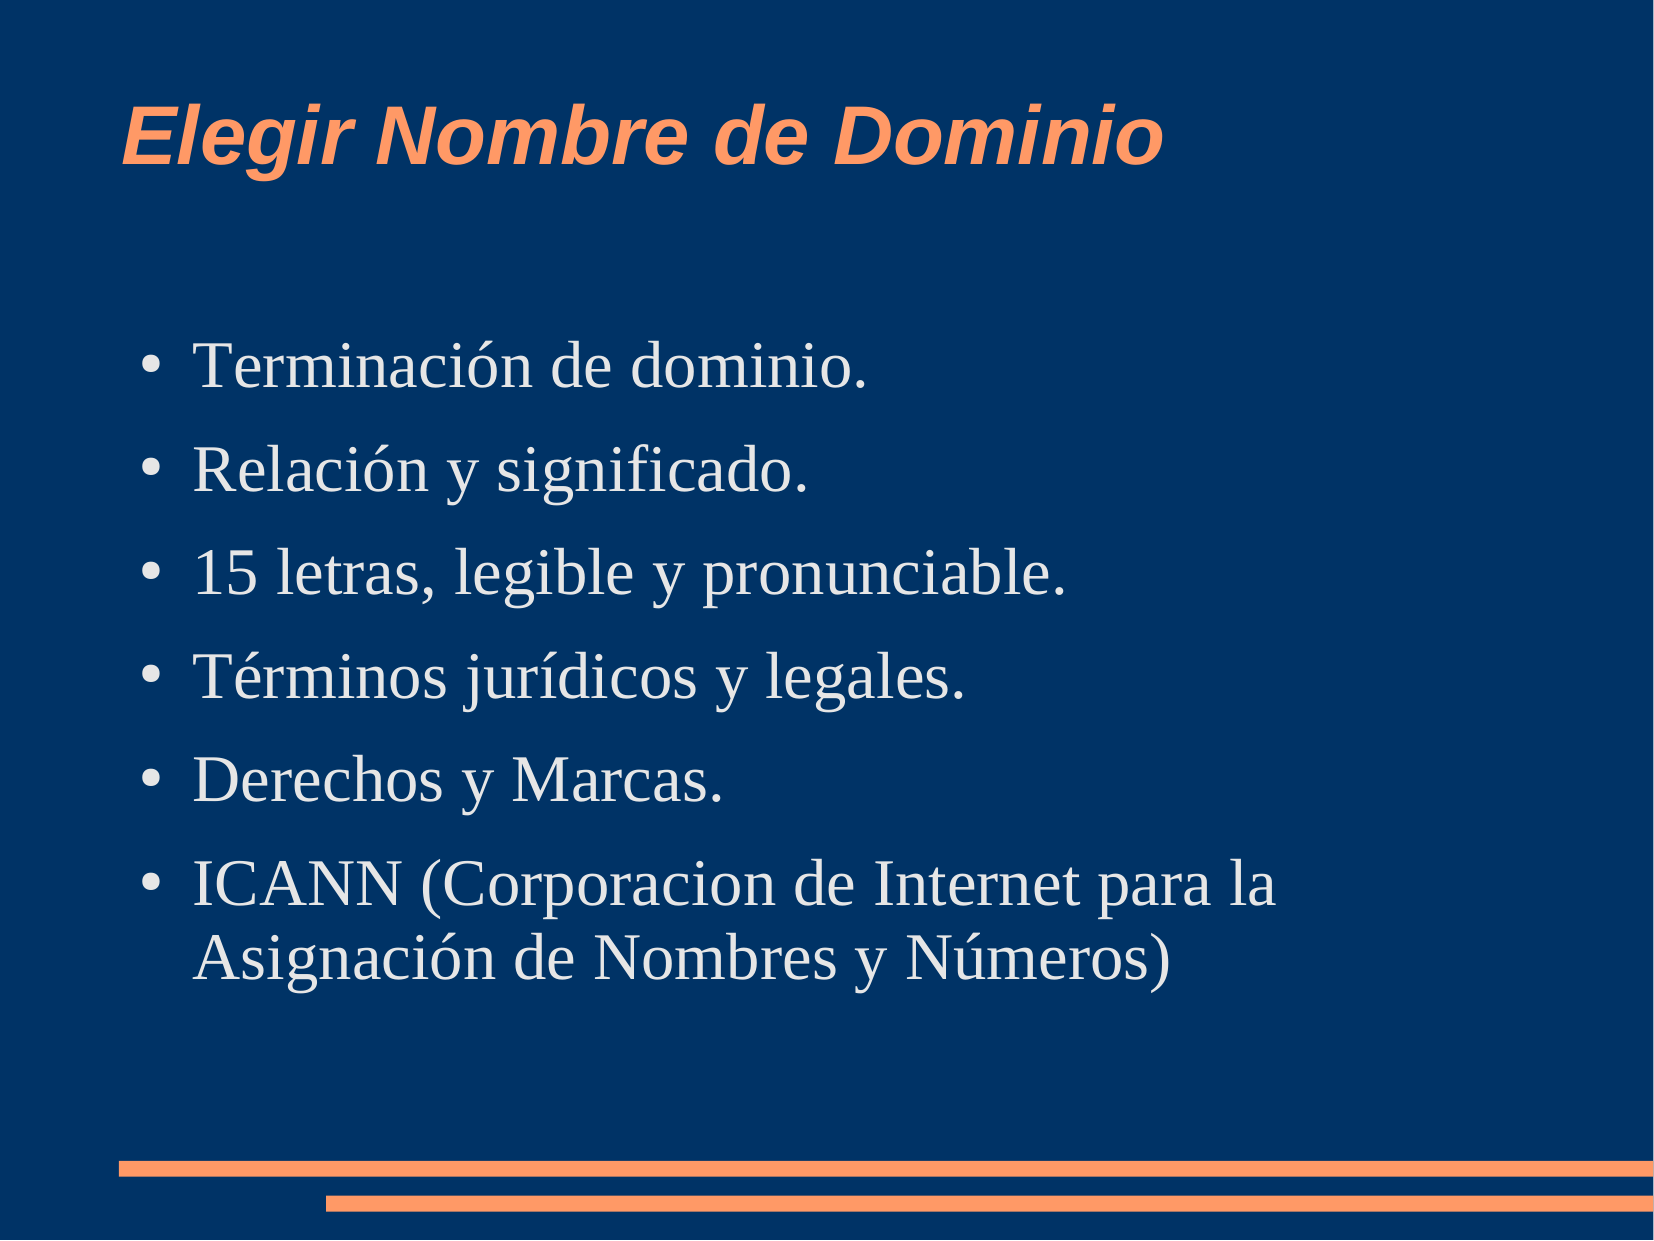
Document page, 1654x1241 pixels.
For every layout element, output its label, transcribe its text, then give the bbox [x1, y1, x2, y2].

list Terminación de dominio. Relación y significado. 15 letras, legible y pronunciable. Términos jurídicos y legales. Derechos y Marcas. ICANN (Corporacion de Internet para la Asignación de Nombres y Números) [121, 224, 1561, 1132]
title Elegir Nombre de Dominio [121, 46, 1534, 224]
